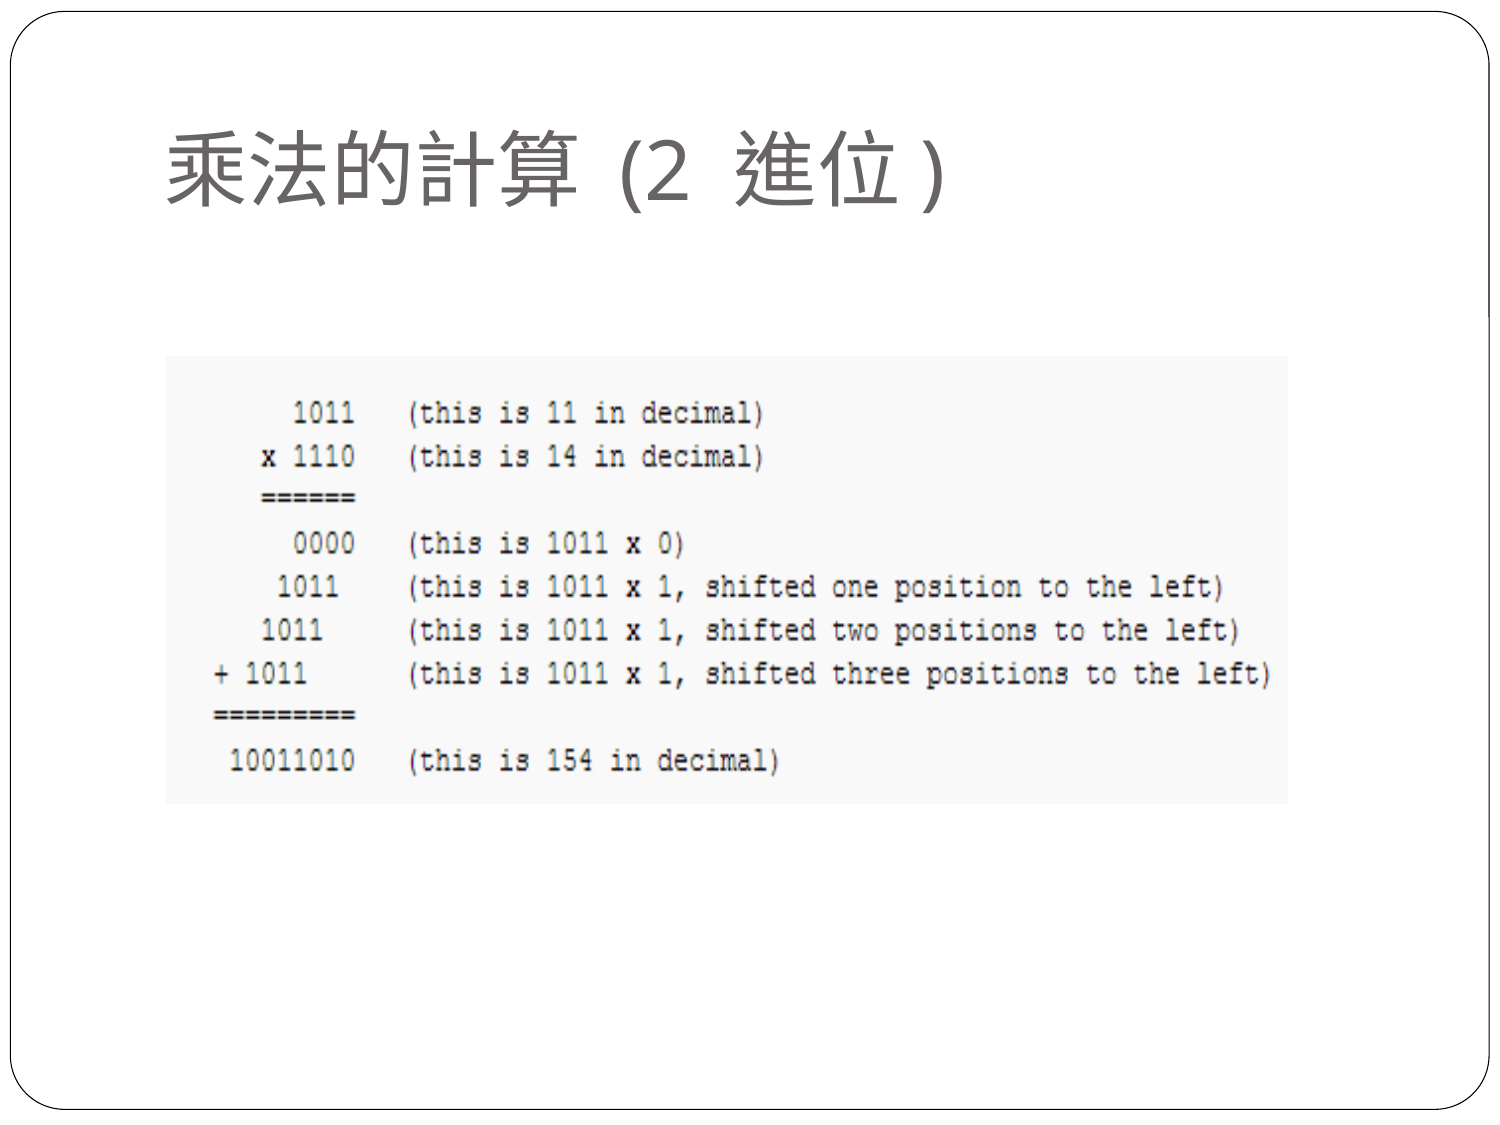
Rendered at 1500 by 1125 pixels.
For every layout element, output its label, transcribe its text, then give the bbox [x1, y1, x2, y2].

title 乘法的計算 (2 進位) [150, 9, 1426, 233]
picture [166, 356, 1288, 804]
